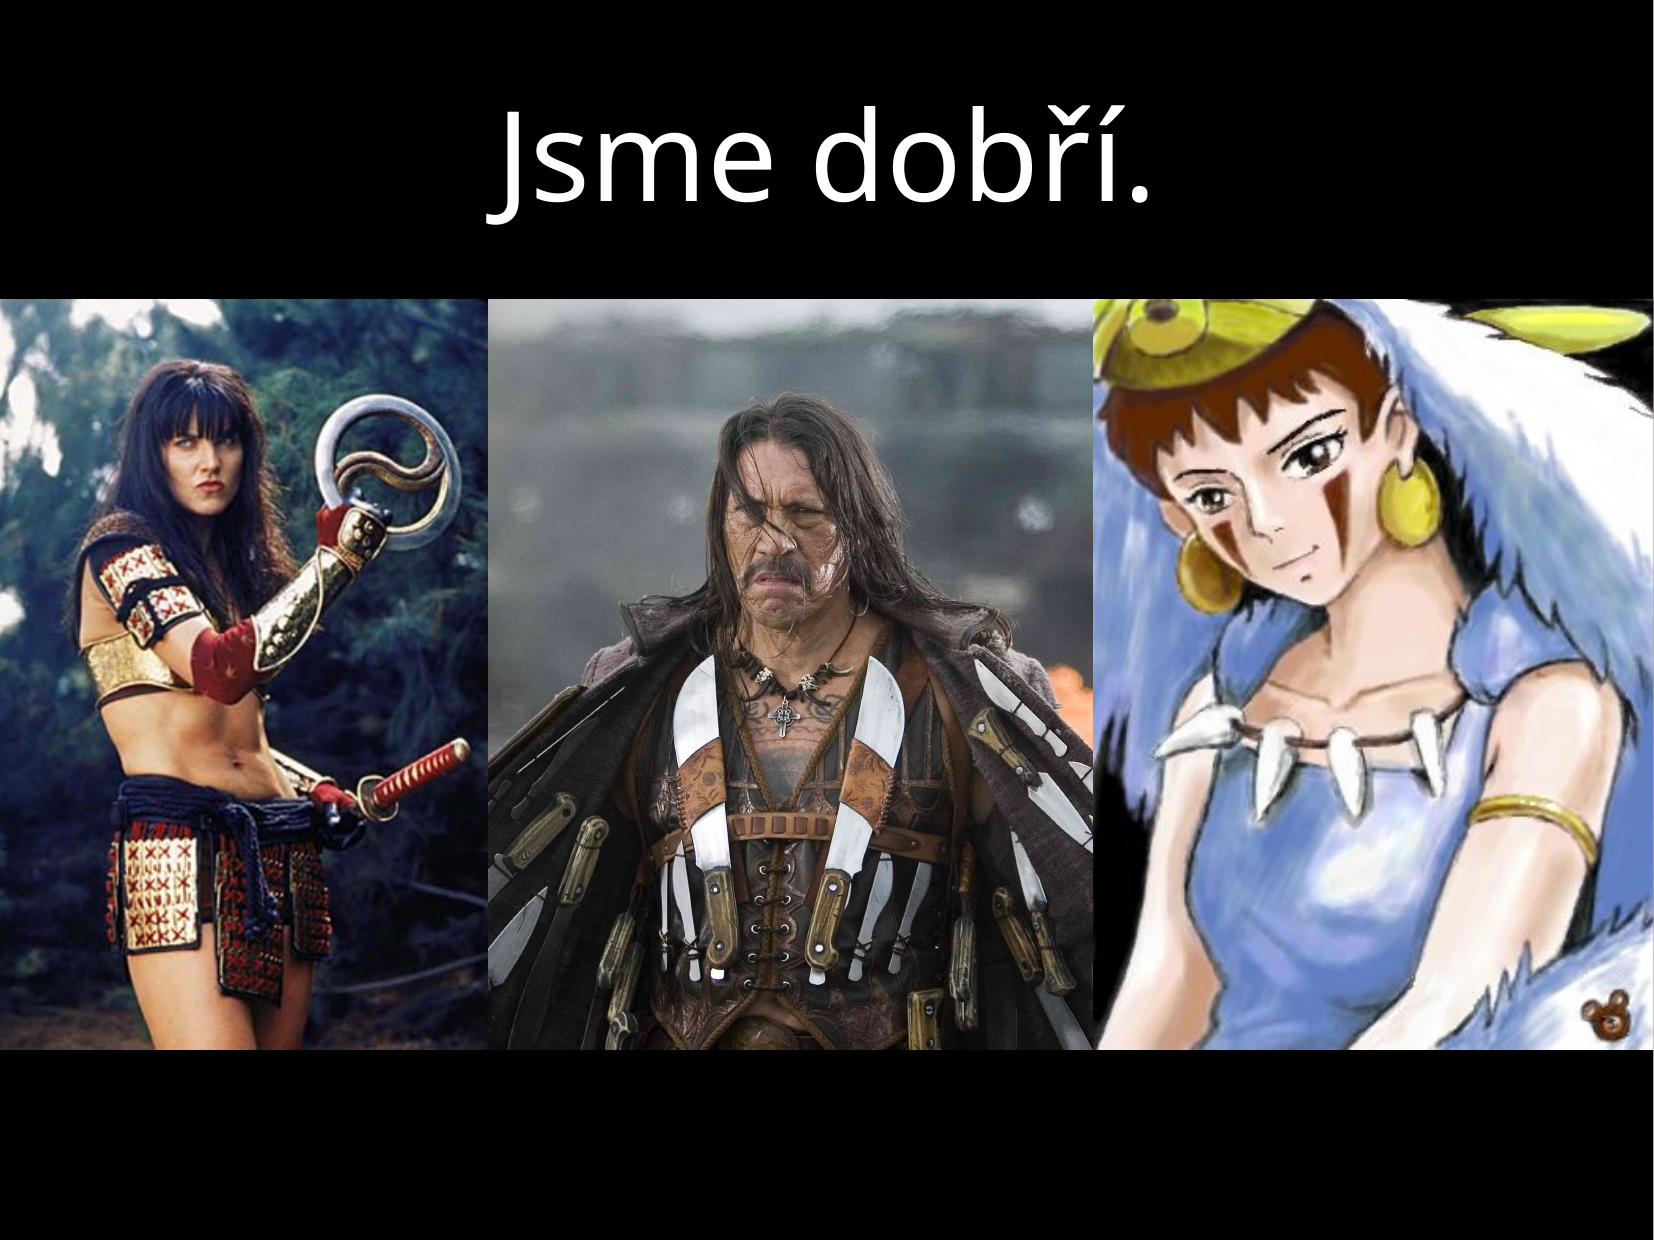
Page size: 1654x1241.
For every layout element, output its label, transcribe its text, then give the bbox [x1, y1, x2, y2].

title Jsme dobří. [82, 49, 1571, 257]
picture [0, 299, 1654, 1051]
